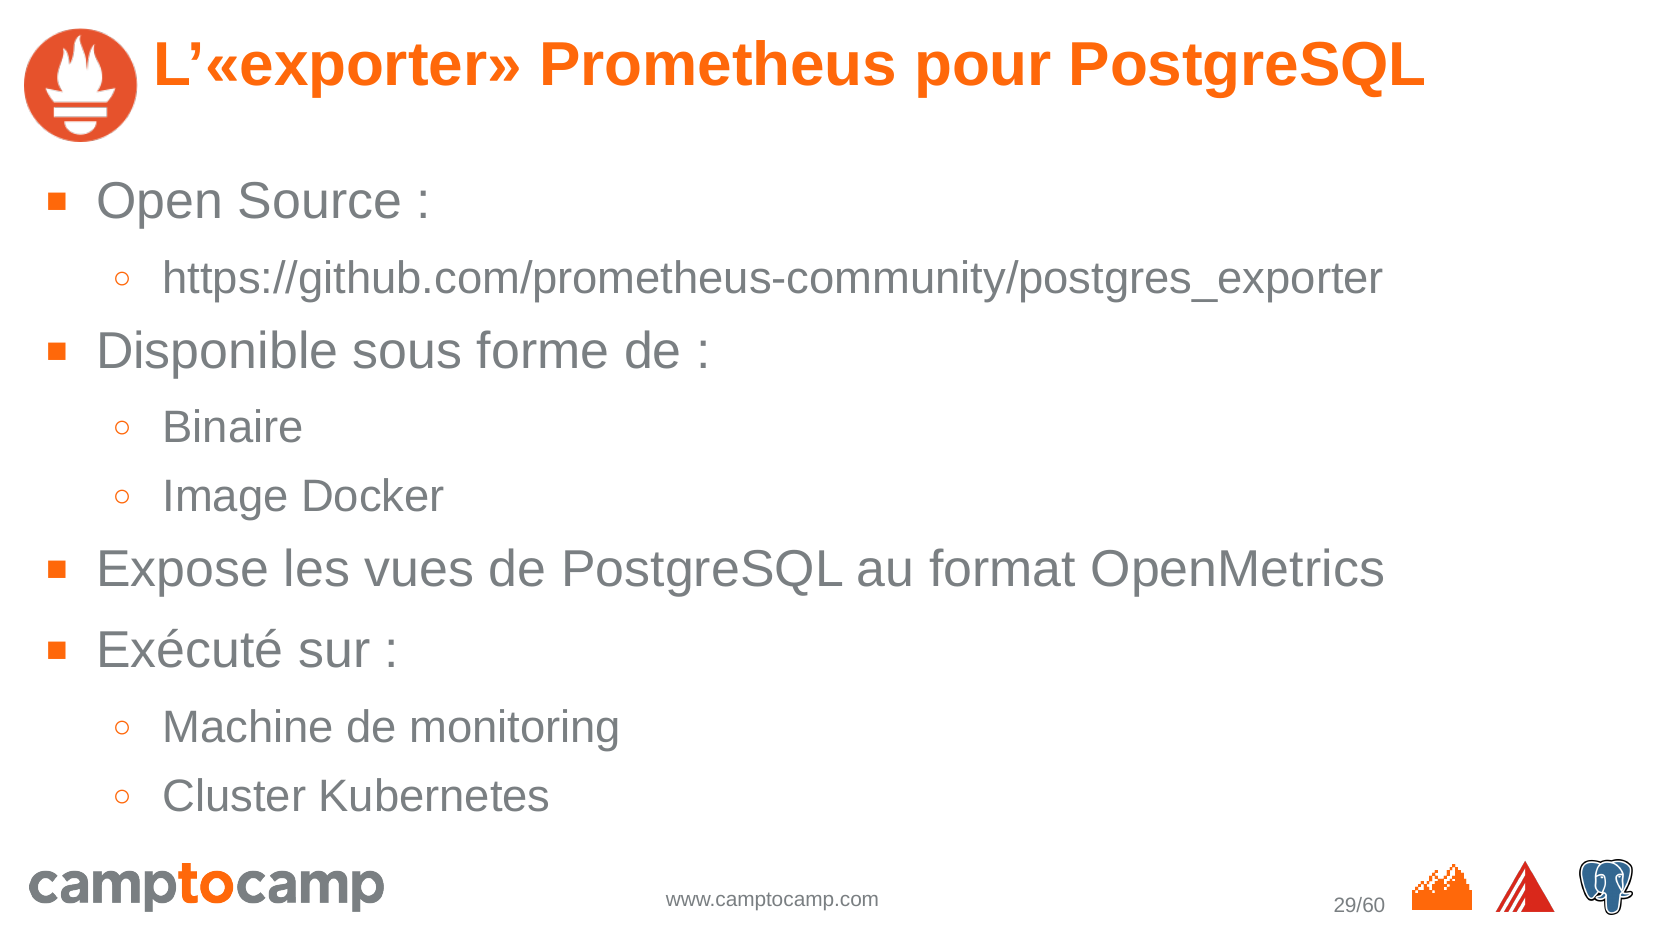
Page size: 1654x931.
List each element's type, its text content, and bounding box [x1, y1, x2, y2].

picture [1495, 856, 1556, 917]
picture [1579, 859, 1633, 915]
title L’«exporter» Prometheus pour PostgreSQL [153, 29, 1625, 156]
list Open Source : https://github.com/prometheus-community/postgres_exporter Disponible sous forme de : Binaire Image Docker Expose les vues de PostgreSQL au format OpenMetrics Exécuté sur : Machine de monitoring Cluster Kubernetes [29, 171, 1625, 827]
picture [1412, 864, 1472, 910]
picture [24, 28, 139, 142]
picture [29, 863, 384, 912]
